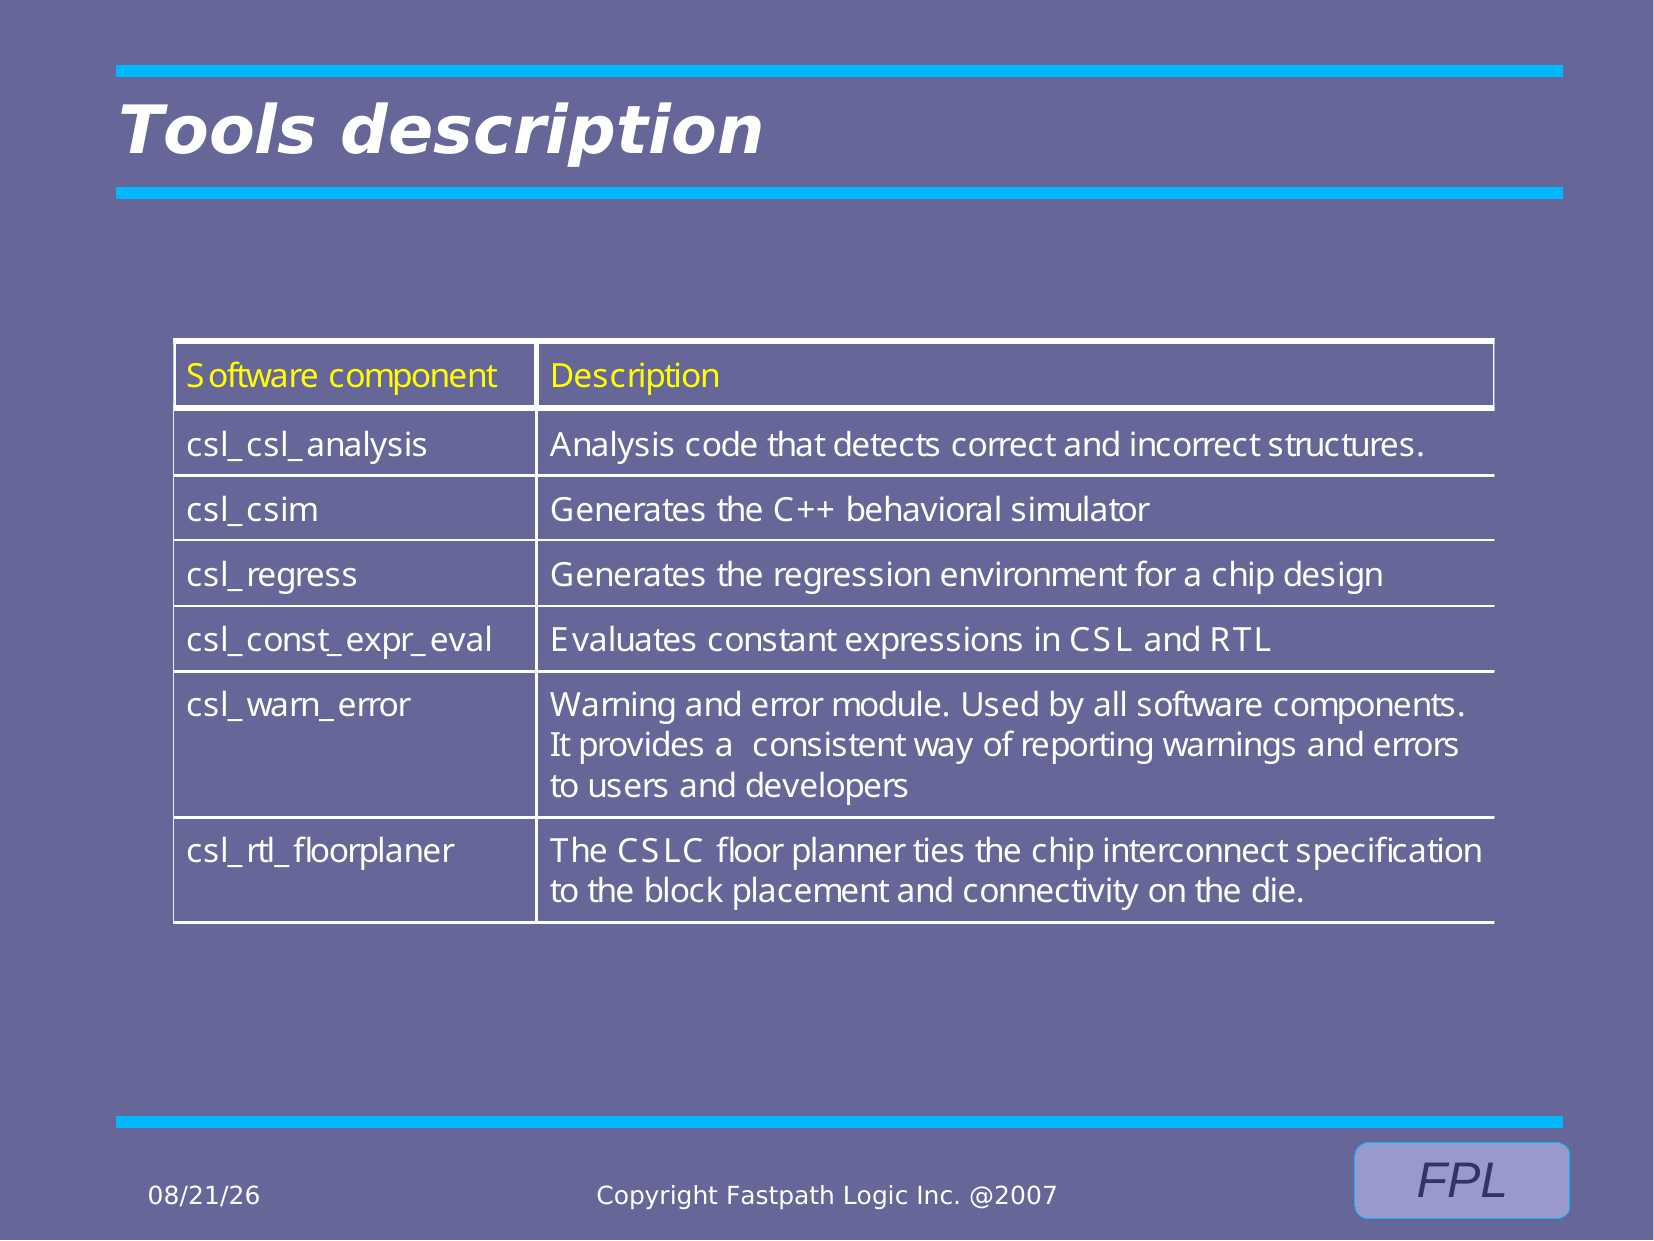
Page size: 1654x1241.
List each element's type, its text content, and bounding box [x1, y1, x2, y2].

title Tools description [118, 41, 1531, 219]
chart [173, 338, 1495, 1009]
